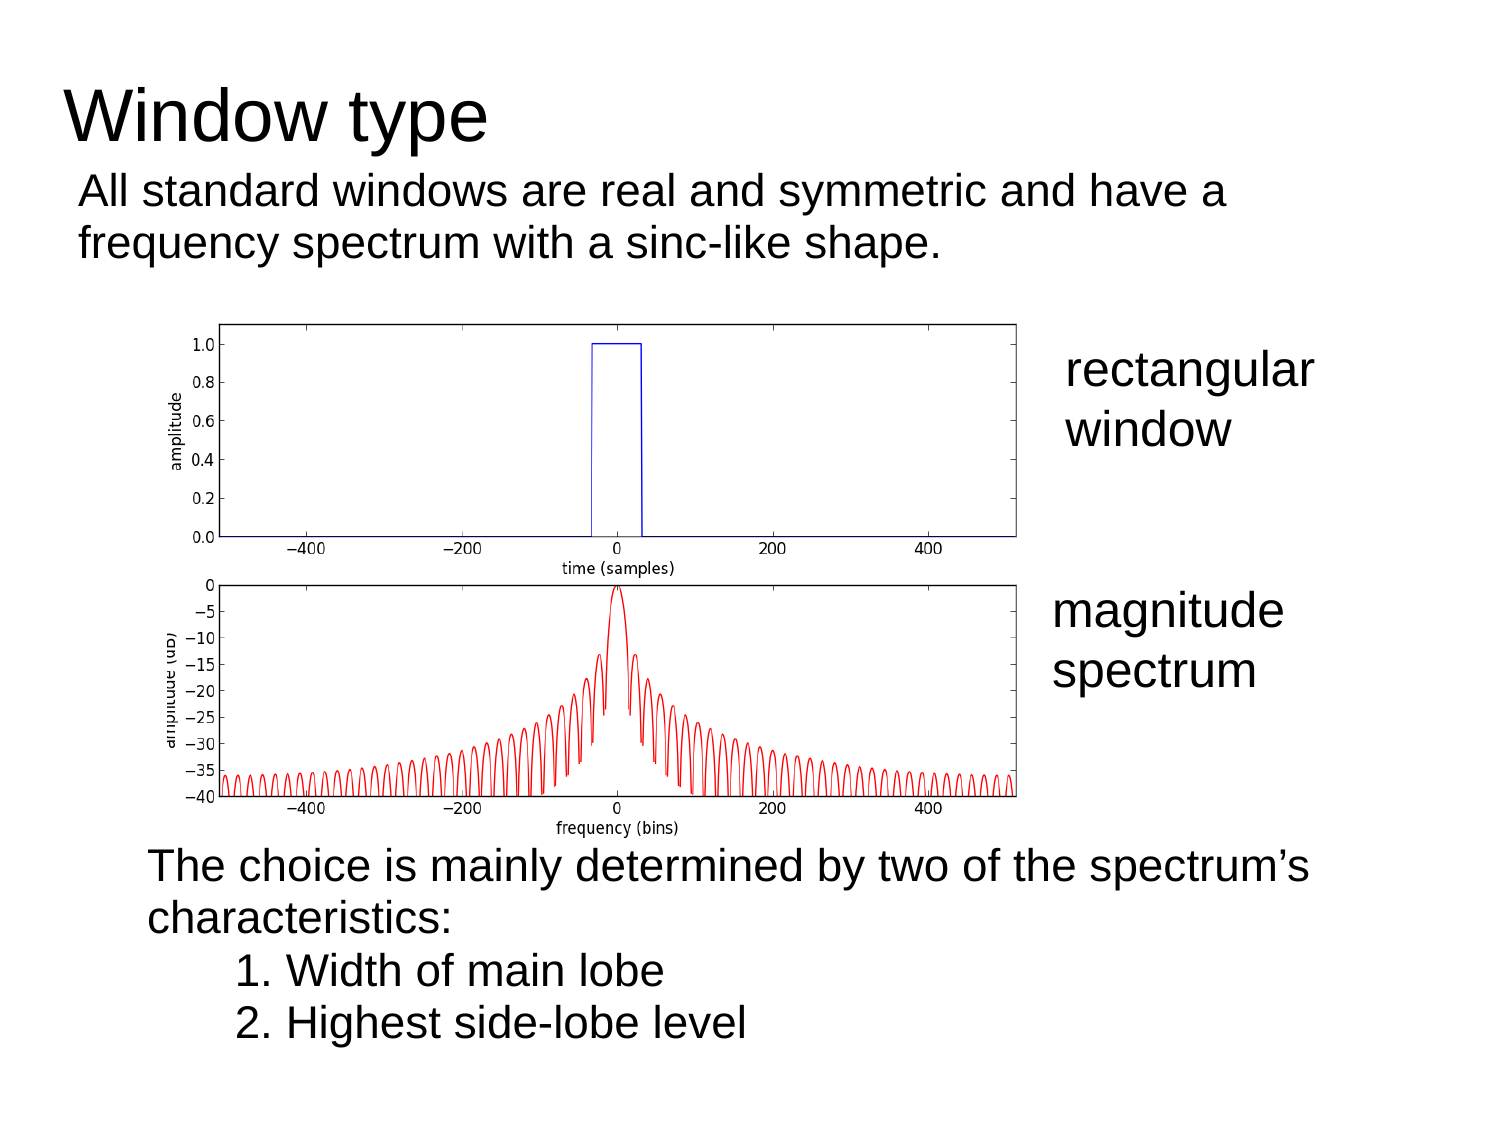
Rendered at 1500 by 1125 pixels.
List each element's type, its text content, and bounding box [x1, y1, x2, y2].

text_box All standard windows are real and symmetric and have a frequency spectrum with a sinc-like shape. [63, 154, 1329, 337]
text_box The choice is mainly determined by two of the spectrum’s characteristics: 1. Width of main lobe 2. Highest side-lobe level [132, 829, 1333, 1057]
picture [167, 337, 1035, 829]
text_box magnitude spectrum [1037, 566, 1301, 706]
text_box rectangular window [1050, 324, 1331, 464]
title Window type [63, 33, 1414, 199]
